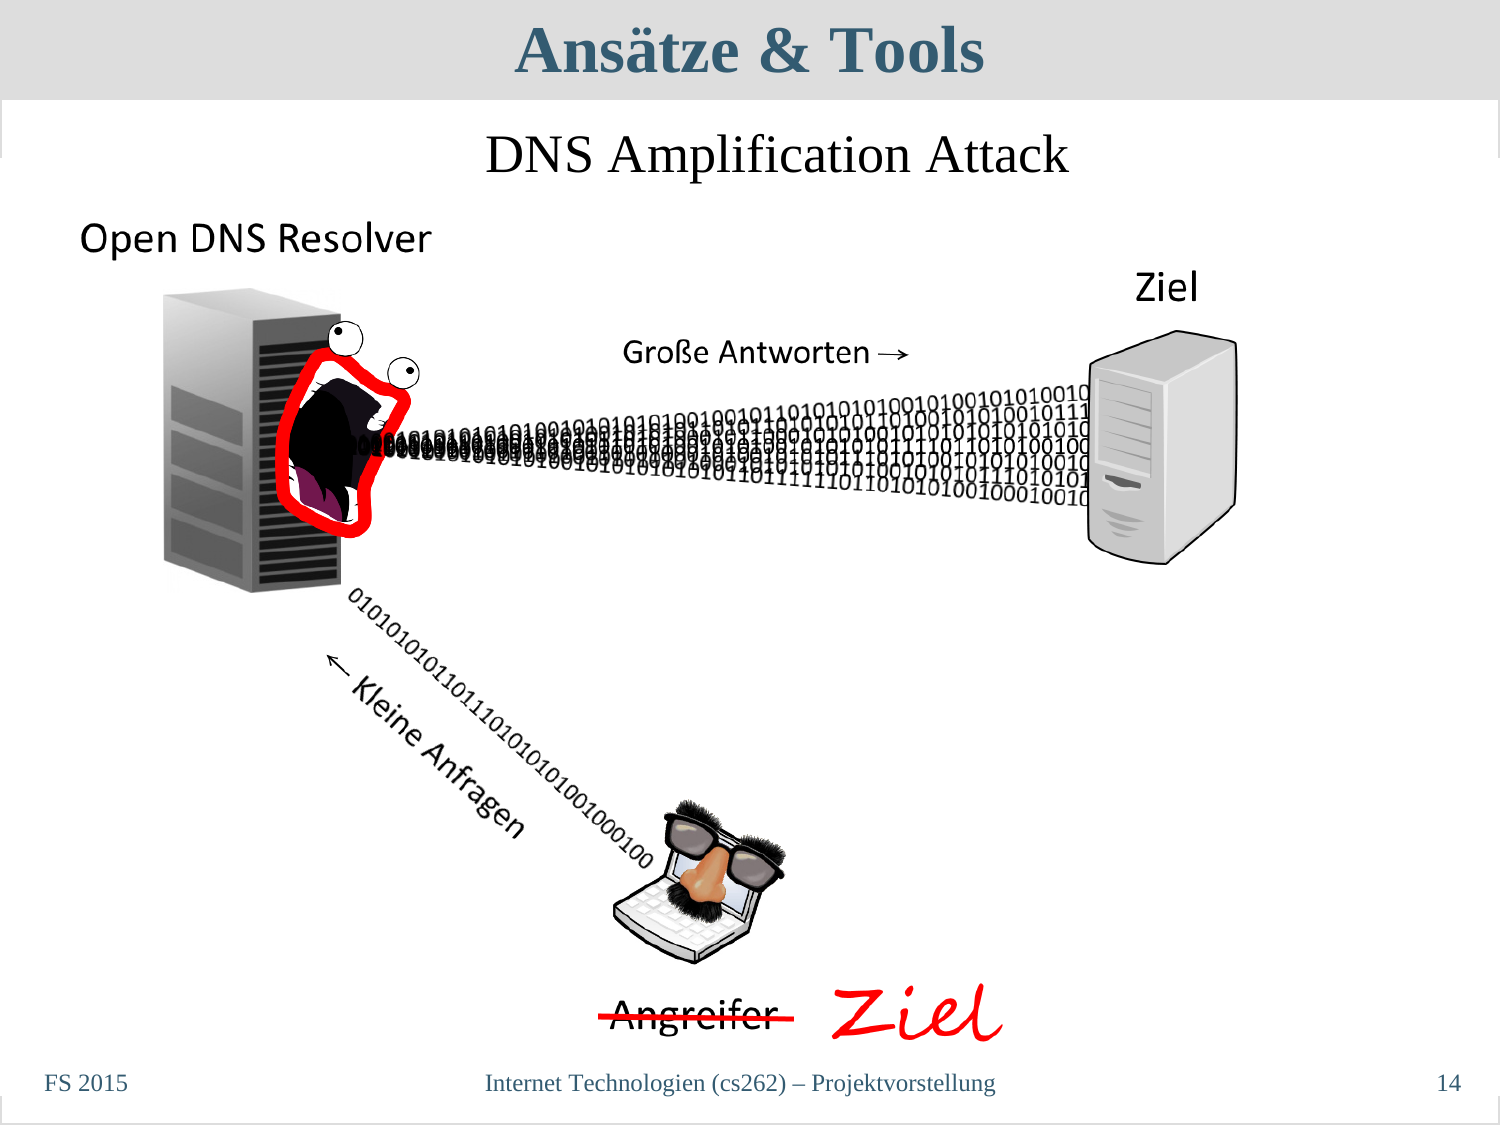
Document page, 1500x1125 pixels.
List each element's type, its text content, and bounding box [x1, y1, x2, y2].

text_box FS 2015 [29, 1058, 195, 1097]
text_box Internet Technologien (cs262) – Projektvorstellung [300, 1058, 1201, 1107]
list DNS Amplification Attack [0, 116, 1500, 1004]
picture [0, 1004, 1500, 1096]
text_box <Nummer> [1375, 1058, 1477, 1097]
title Ansätze & Tools [0, 0, 1500, 100]
